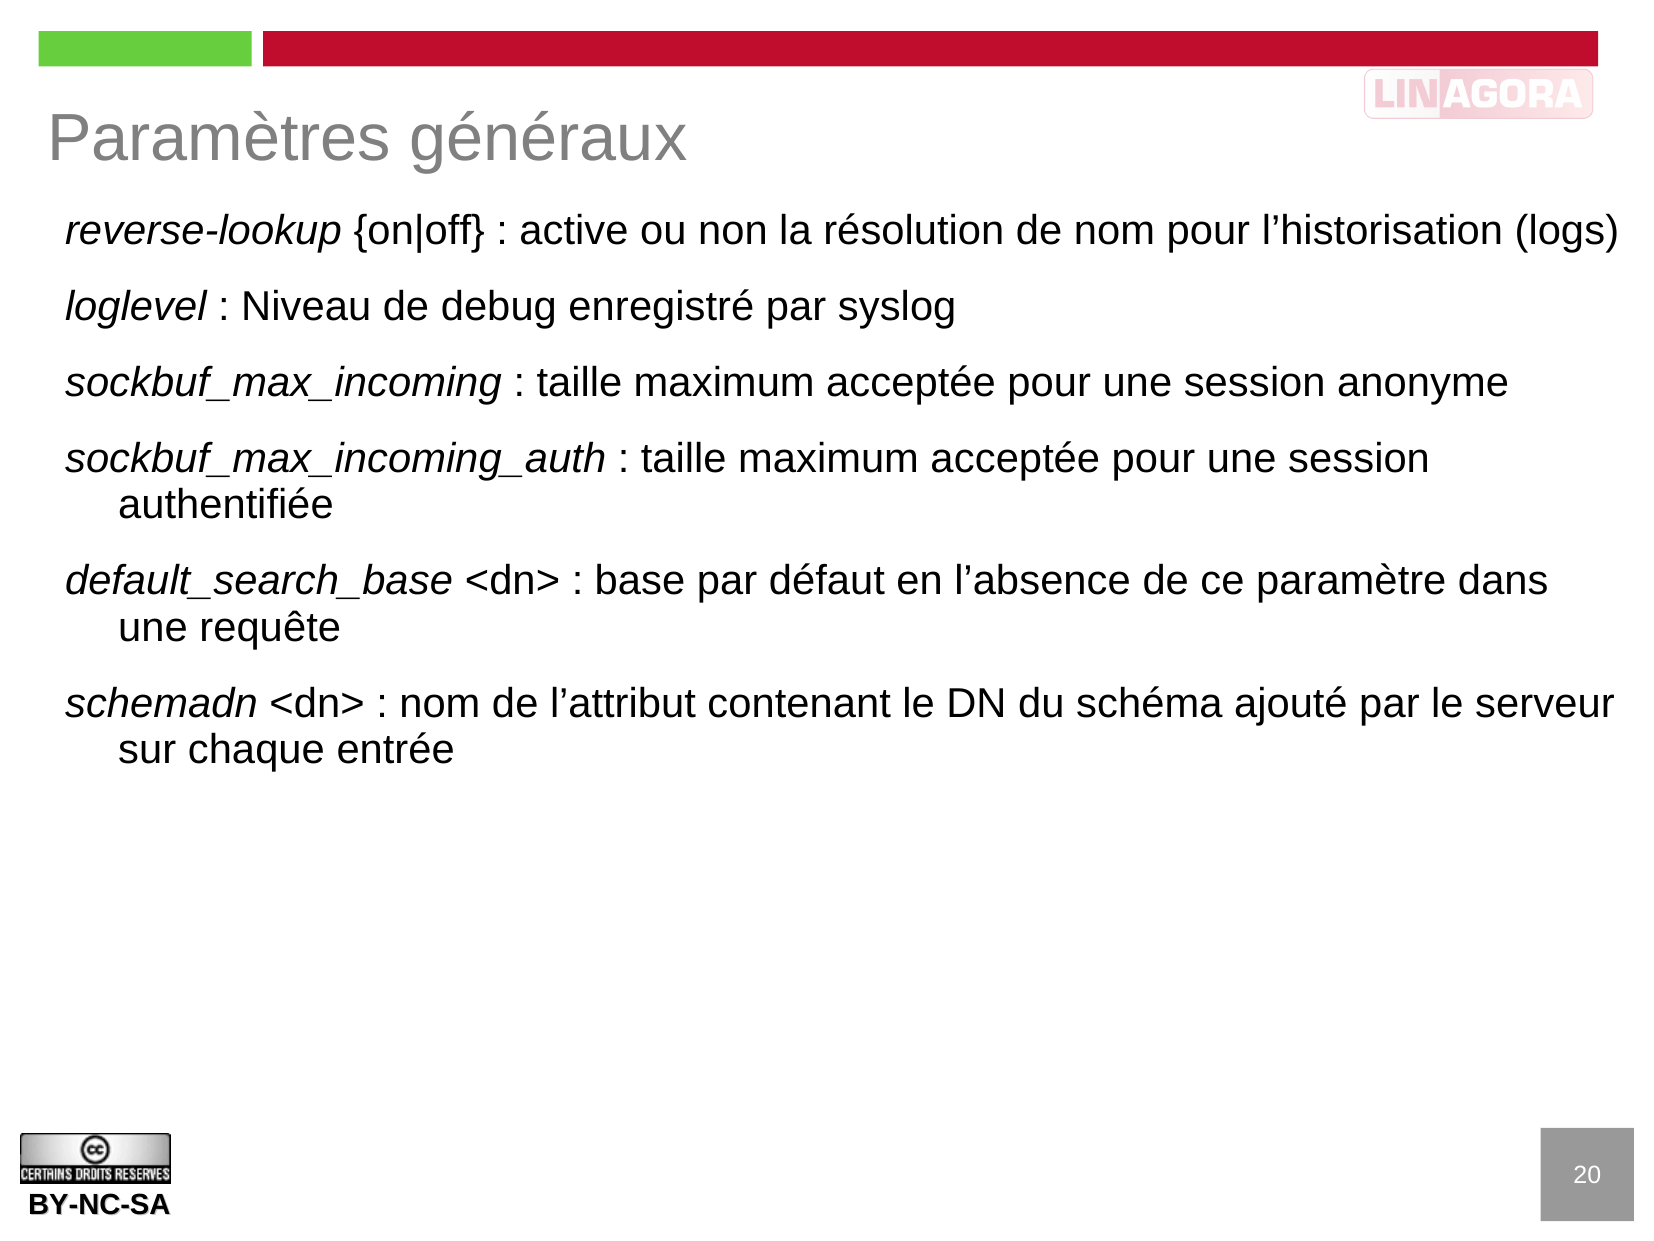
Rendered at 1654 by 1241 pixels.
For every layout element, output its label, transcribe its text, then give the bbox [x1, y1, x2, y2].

title Paramètres généraux [47, 97, 1447, 178]
picture [20, 1133, 171, 1184]
list reverse-lookup {on|off} : active ou non la résolution de nom pour l’historisation (logs) loglevel : Niveau de debug enregistré par syslog sockbuf_max_incoming : taille maximum acceptée pour une session anonyme sockbuf_max_incoming_auth : taille maximum acceptée pour une session authentifiée default_search_base <dn> : base par défaut en l’absence de ce paramètre dans une requête schemadn <dn> : nom de l’attribut contenant le DN du schéma ajouté par le serveur sur chaque entrée [47, 206, 1625, 1093]
